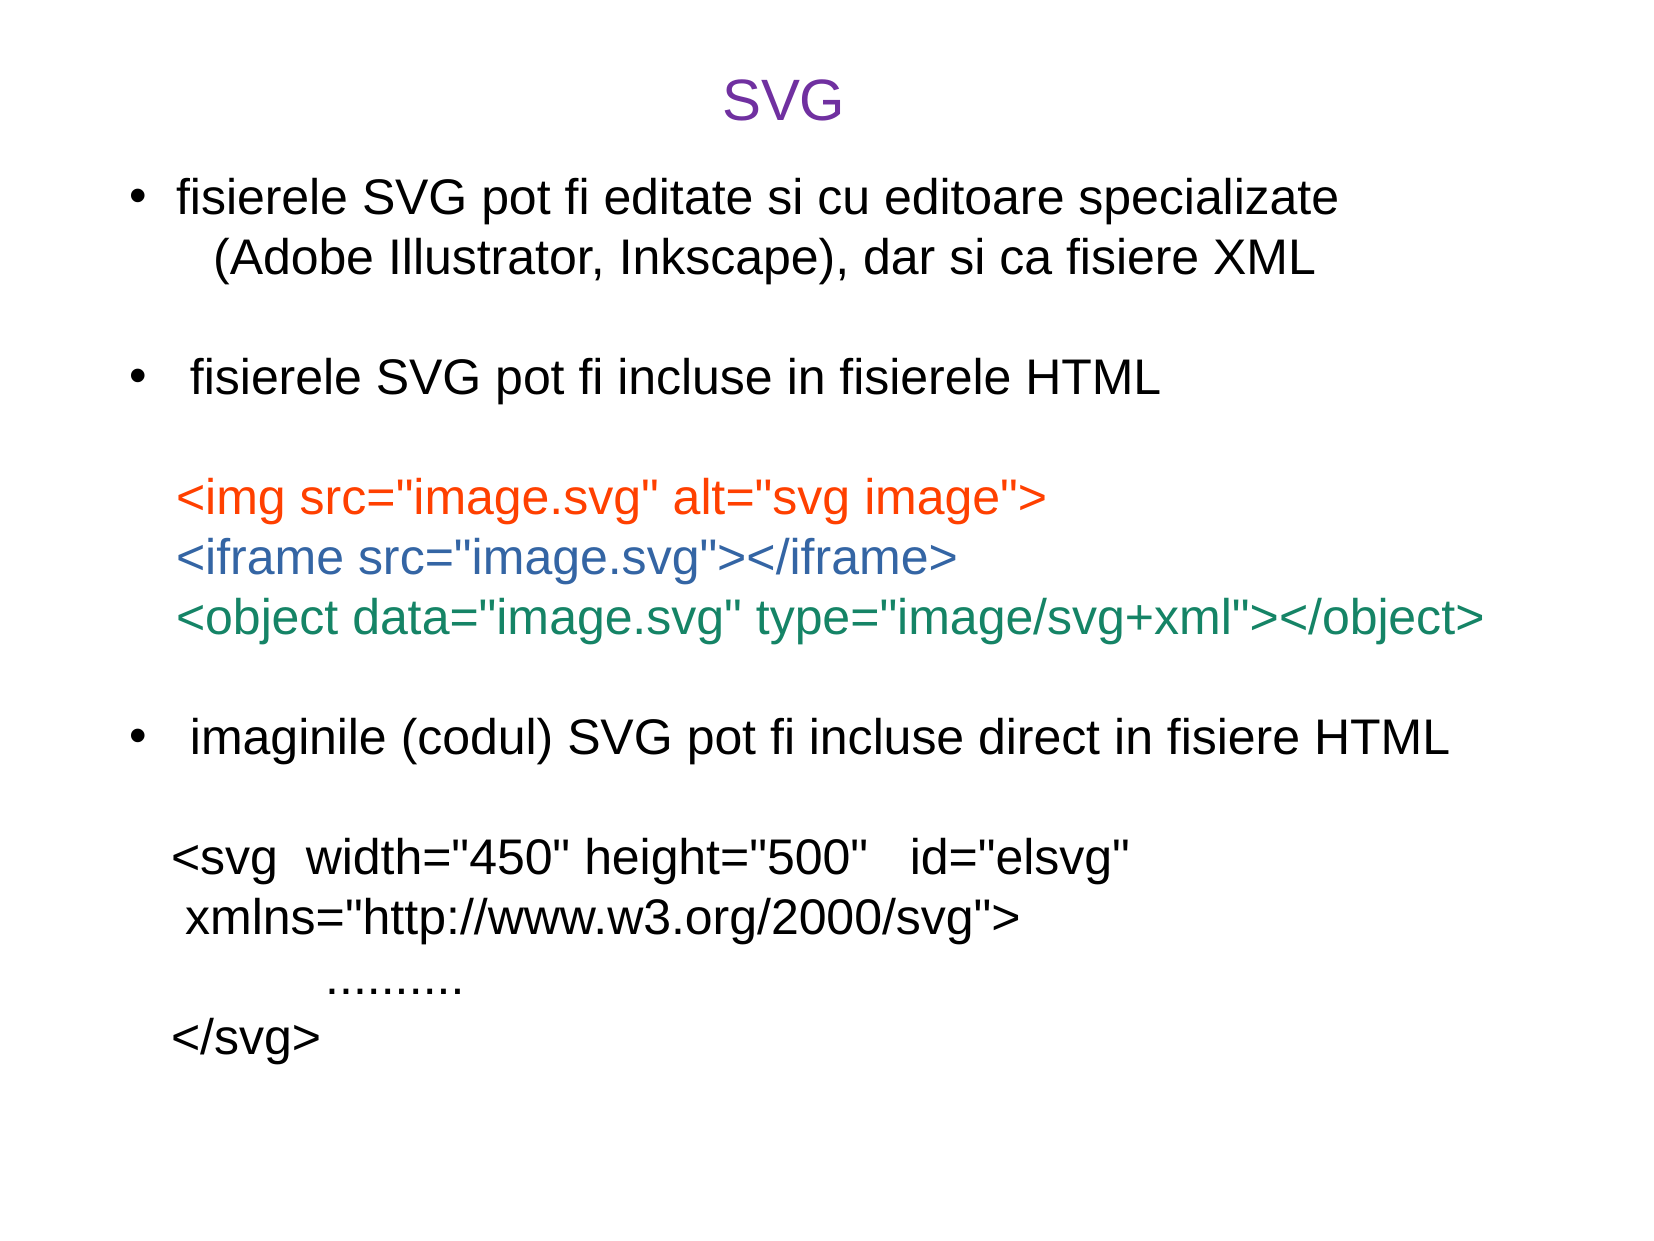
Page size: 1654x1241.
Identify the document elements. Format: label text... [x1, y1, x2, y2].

text_box fisierele SVG pot fi editate si cu editoare specializate (Adobe Illustrator, Inkscape), dar si ca fisiere XML fisierele SVG pot fi incluse in fisierele HTML <img src="image.svg" alt="svg image"> <iframe src="image.svg"></iframe> <object data="image.svg" type="image/svg+xml"></object> imaginile (codul) SVG pot fi incluse direct in fisiere HTML <svg width="450" height="500" id="elsvg" xmlns="http://www.w3.org/2000/svg"> .......... </svg> [114, 157, 1501, 1178]
text_box SVG [691, 55, 861, 185]
